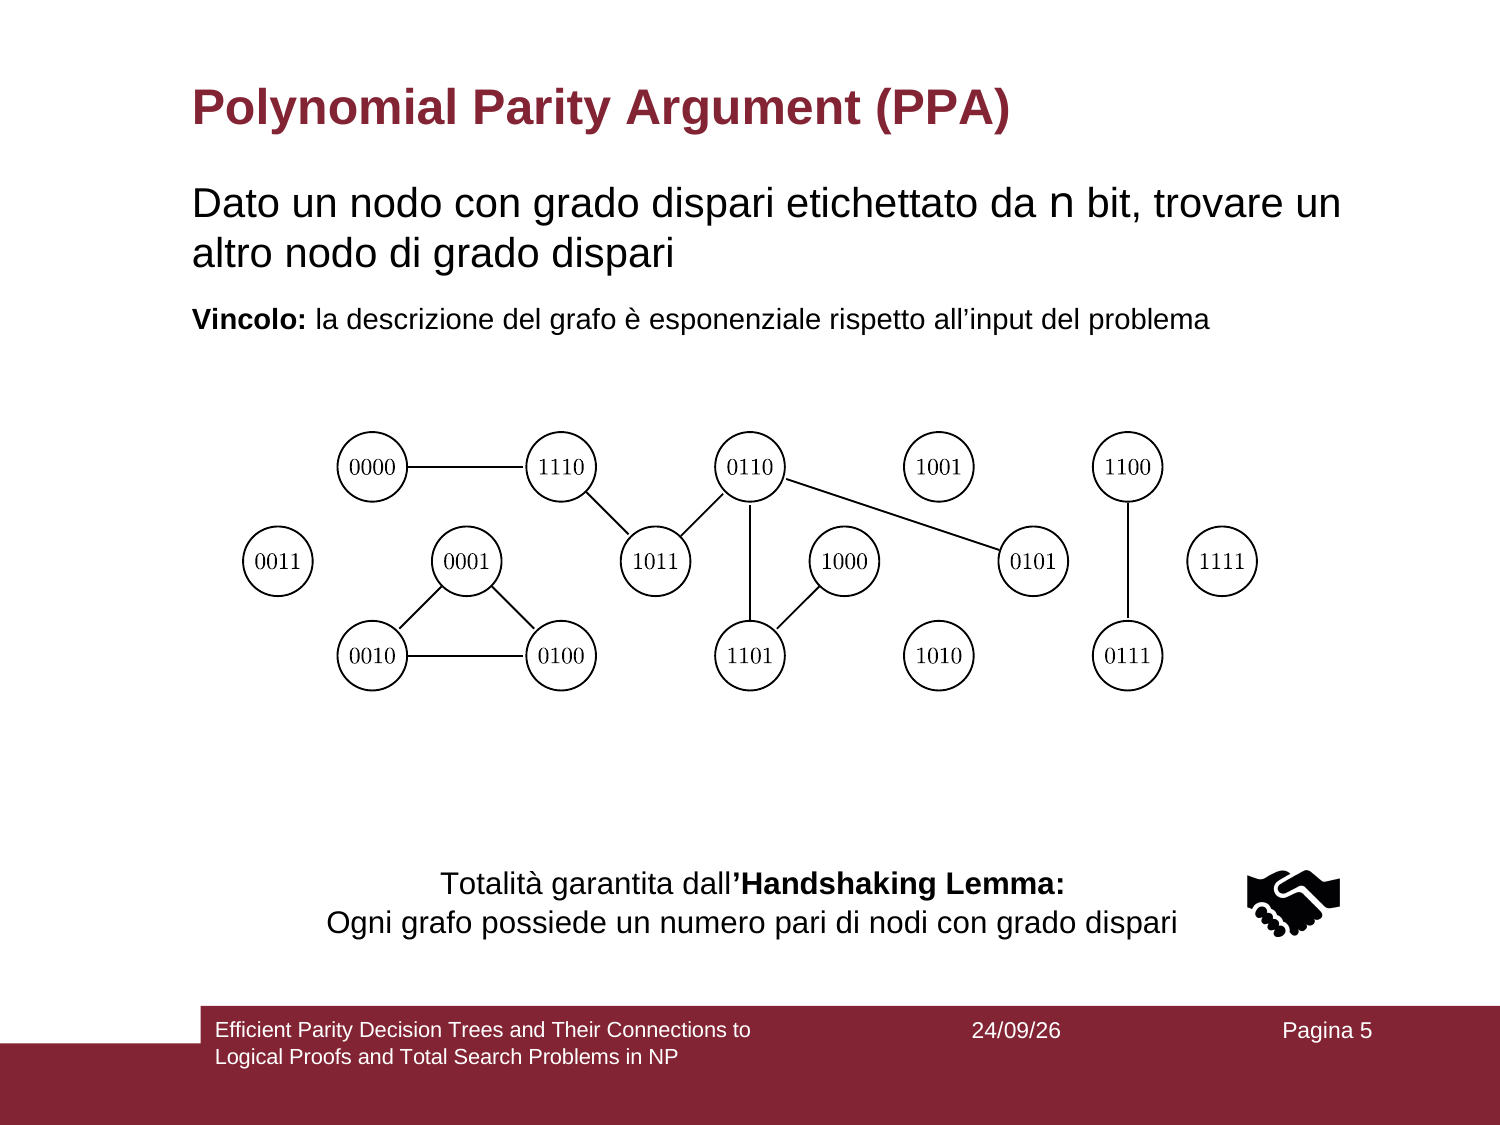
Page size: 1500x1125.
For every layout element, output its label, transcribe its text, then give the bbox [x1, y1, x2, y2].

text_box Pagina <number> [1173, 1008, 1388, 1084]
text_box Dato un nodo con grado dispari etichettato da n bit, trovare un altro nodo di grado dispari [177, 165, 1392, 284]
picture [1234, 844, 1353, 963]
text_box Polynomial Parity Argument (PPA) [177, 66, 1394, 151]
text_box Vincolo: la descrizione del grafo è esponenziale rispetto all’input del problema [177, 293, 1418, 379]
text_box Efficient Parity Decision Trees and Their Connections to Logical Proofs and Total Search Problems in NP [200, 1008, 768, 1084]
text_box 24/10/24 [860, 1008, 1173, 1084]
picture [242, 431, 1258, 692]
text_box Totalità garantita dall’Handshaking Lemma: Ogni grafo possiede un numero pari di nodi con grado dispari [236, 856, 1234, 948]
